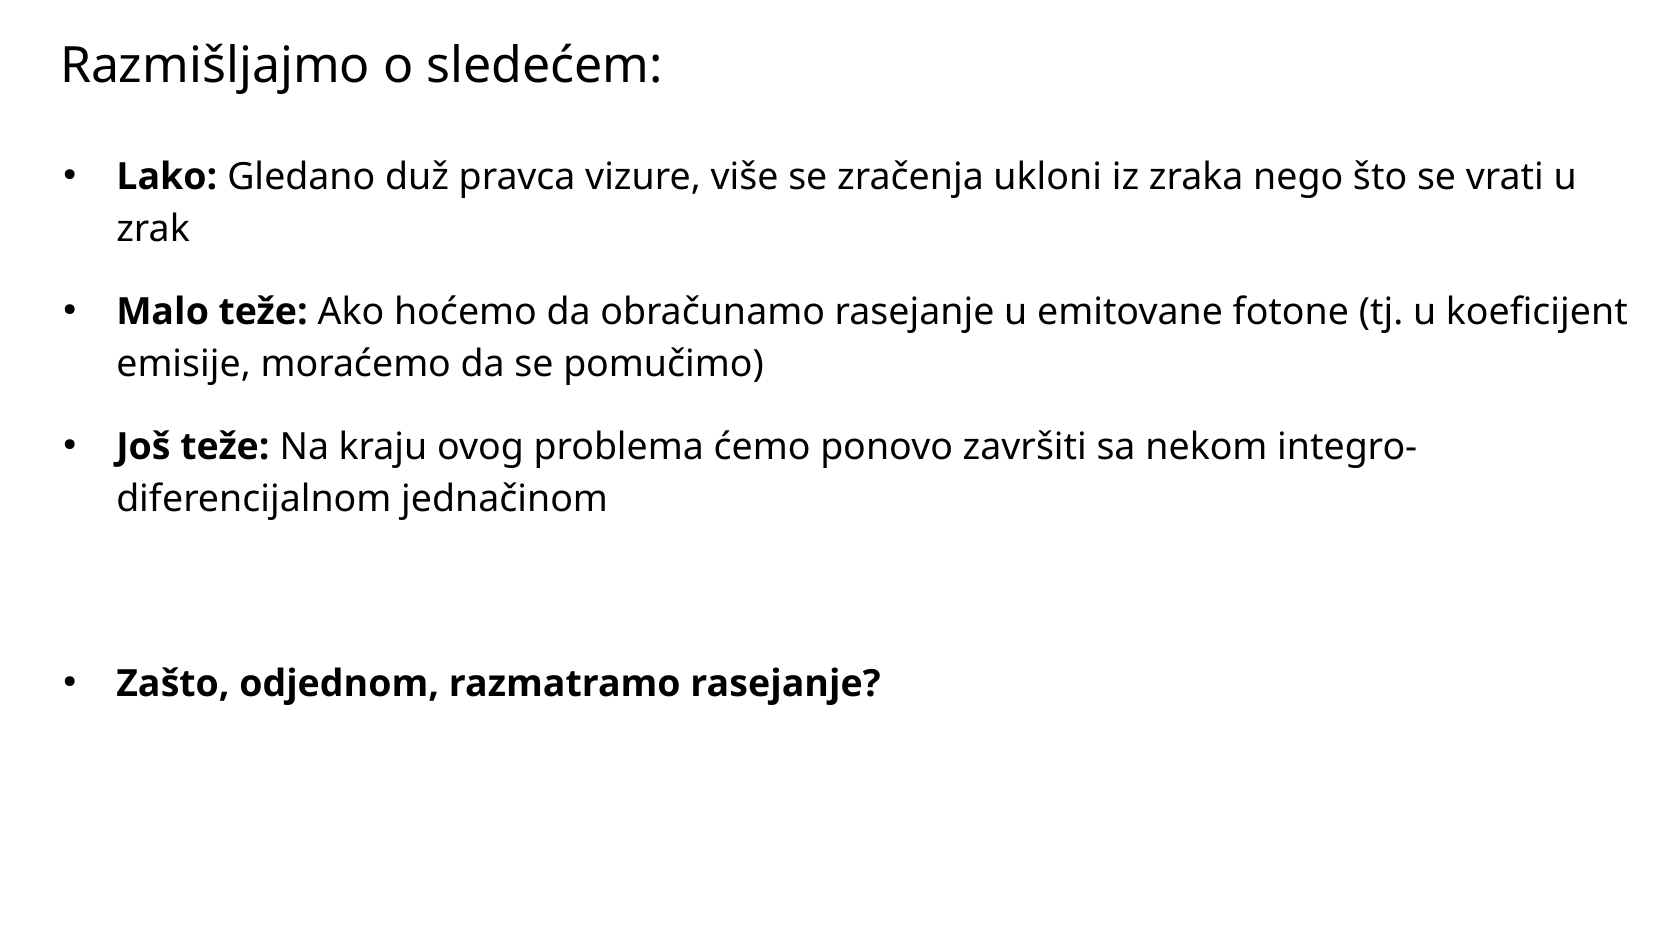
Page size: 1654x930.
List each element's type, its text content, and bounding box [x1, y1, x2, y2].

list Lako: Gledano duž pravca vizure, više se zračenja ukloni iz zraka nego što se vrati u zrak Malo teže: Ako hoćemo da obračunamo rasejanje u emitovane fotone (tj. u koeficijent emisije, moraćemo da se pomučimo) Još teže: Na kraju ovog problema ćemo ponovo završiti sa nekom integro-diferencijalnom jednačinom Zašto, odjednom, razmatramo rasejanje? [45, 149, 1635, 880]
title Razmišljajmo o sledećem: [59, 13, 1648, 113]
